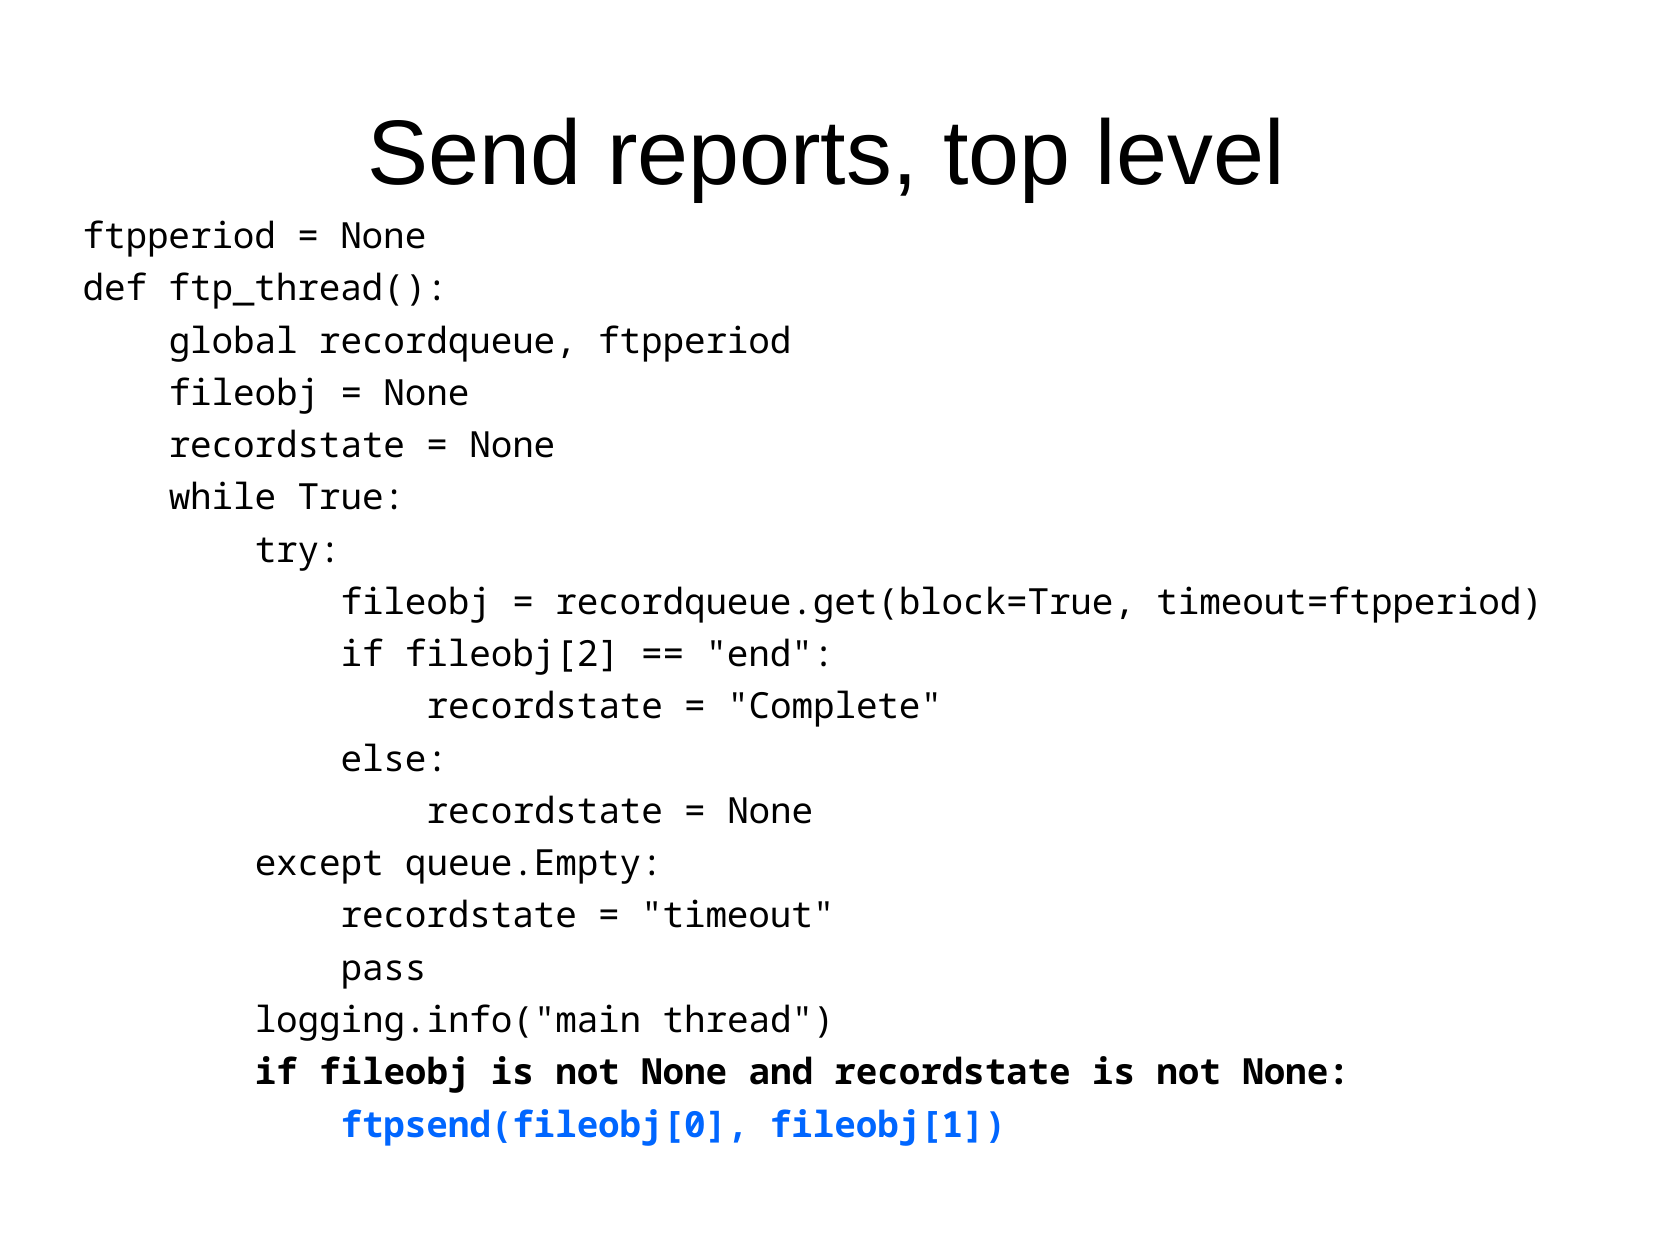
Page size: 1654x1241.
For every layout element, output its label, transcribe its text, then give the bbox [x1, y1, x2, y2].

list ftpperiod = None def ftp_thread(): global recordqueue, ftpperiod fileobj = None recordstate = None while True: try: fileobj = recordqueue.get(block=True, timeout=ftpperiod) if fileobj[2] == "end": recordstate = "Complete" else: recordstate = None except queue.Empty: recordstate = "timeout" pass logging.info("main thread") if fileobj is not None and recordstate is not None: ftpsend(fileobj[0], fileobj[1]) [82, 210, 1571, 1186]
title Send reports, top level [82, 49, 1571, 210]
